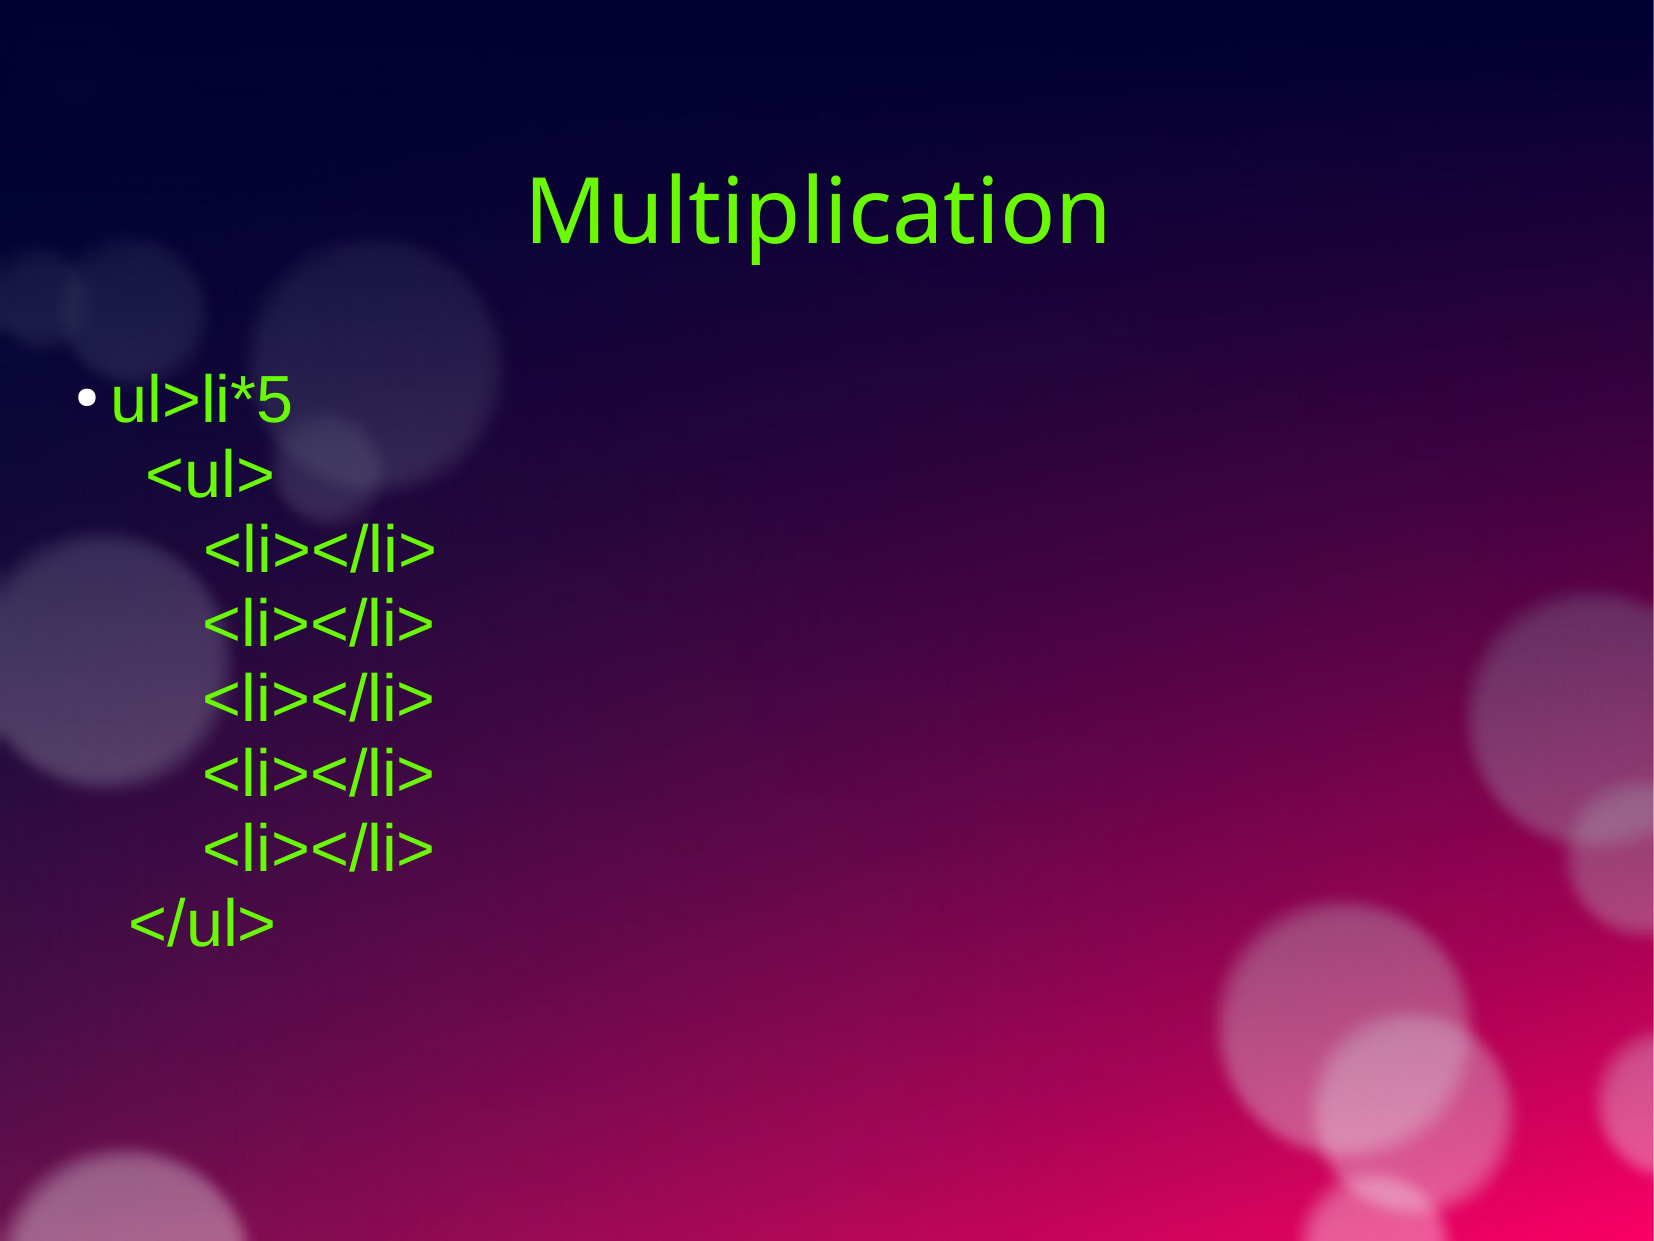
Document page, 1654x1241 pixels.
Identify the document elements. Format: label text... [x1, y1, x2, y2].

picture [0, 0, 1654, 1241]
title Multiplication [75, 105, 1564, 313]
subtitle ul>li*5 <ul> <li></li> <li></li> <li></li> <li></li> <li></li> </ul> [75, 362, 1564, 1036]
